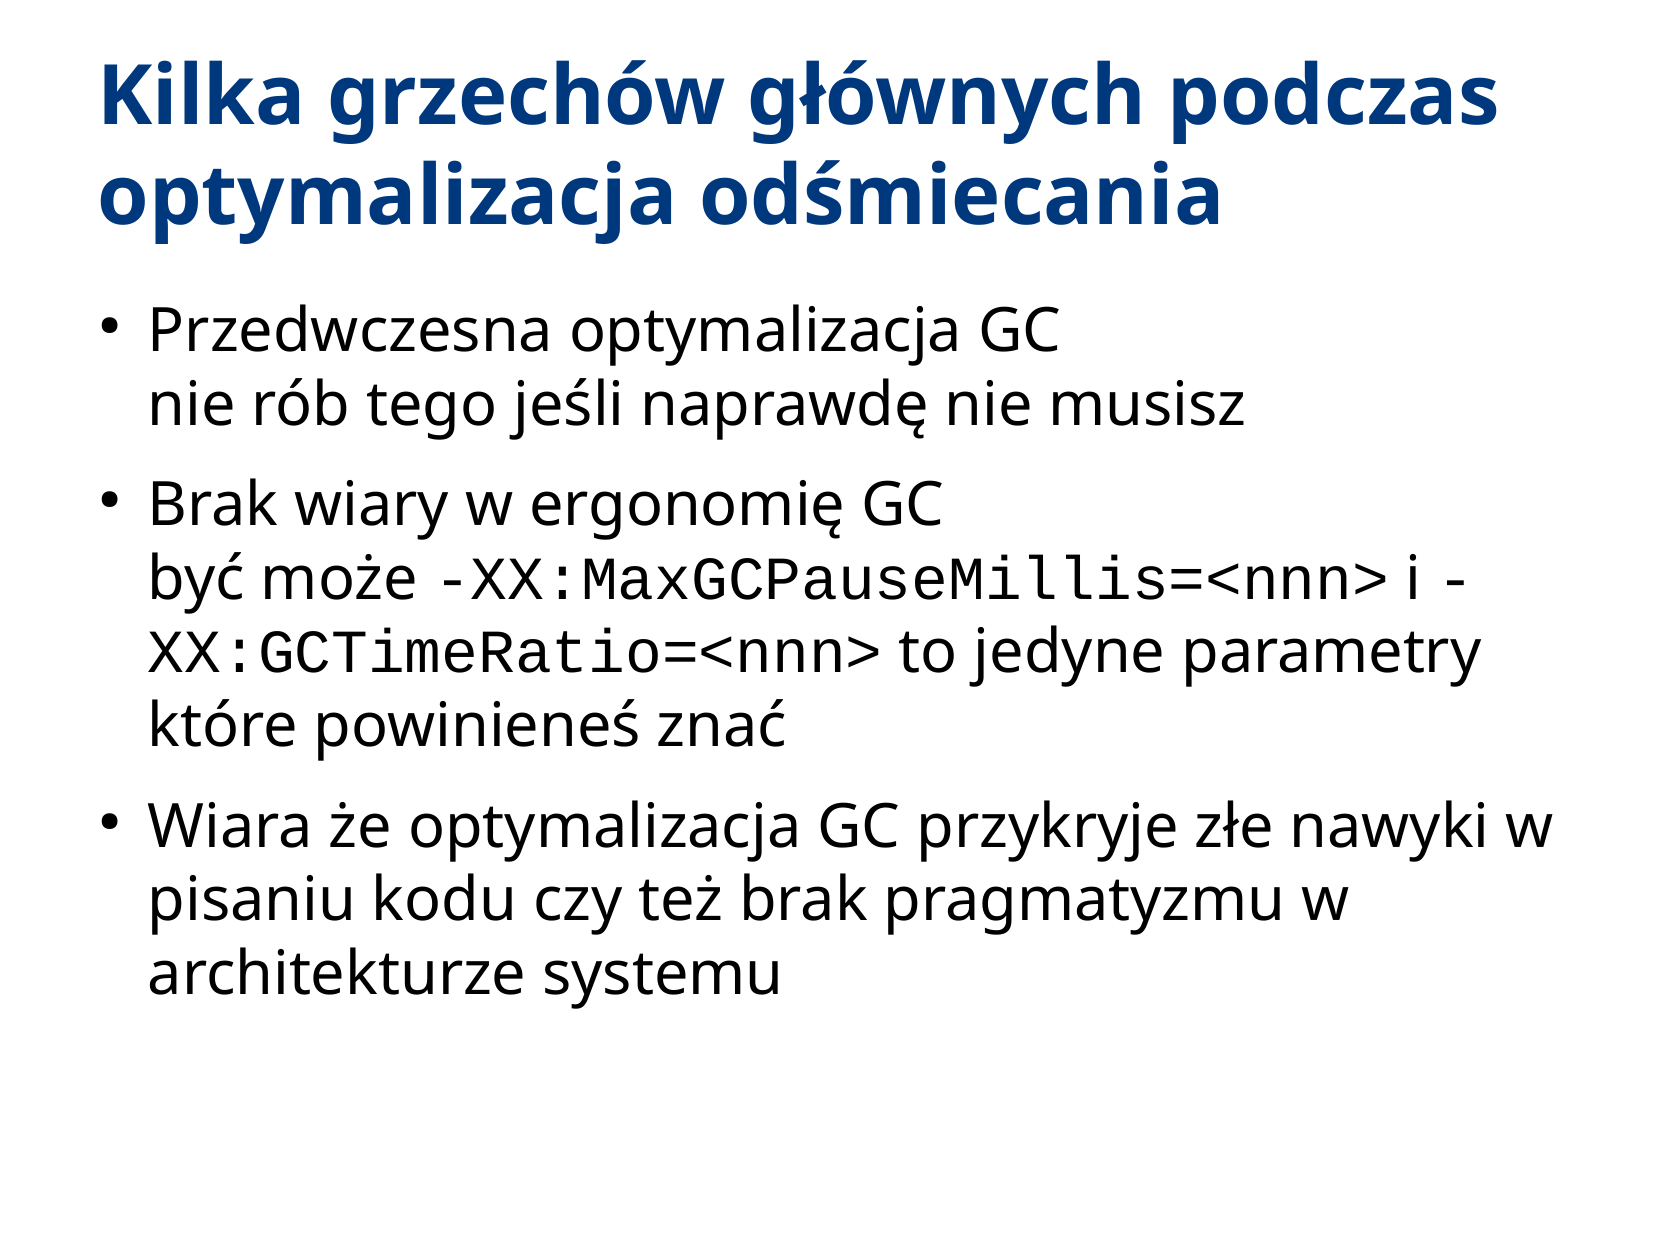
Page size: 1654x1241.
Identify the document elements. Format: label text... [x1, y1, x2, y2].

list Przedwczesna optymalizacja GC nie rób tego jeśli naprawdę nie musisz Brak wiary w ergonomię GC być może -XX:MaxGCPauseMillis=<nnn> i -XX:GCTimeRatio=<nnn> to jedyne parametry które powinieneś znać Wiara że optymalizacja GC przykryje złe nawyki w pisaniu kodu czy też brak pragmatyzmu w architekturze systemu [82, 290, 1571, 1010]
title Kilka grzechów głównych podczas optymalizacja odśmiecania [82, 49, 1571, 257]
